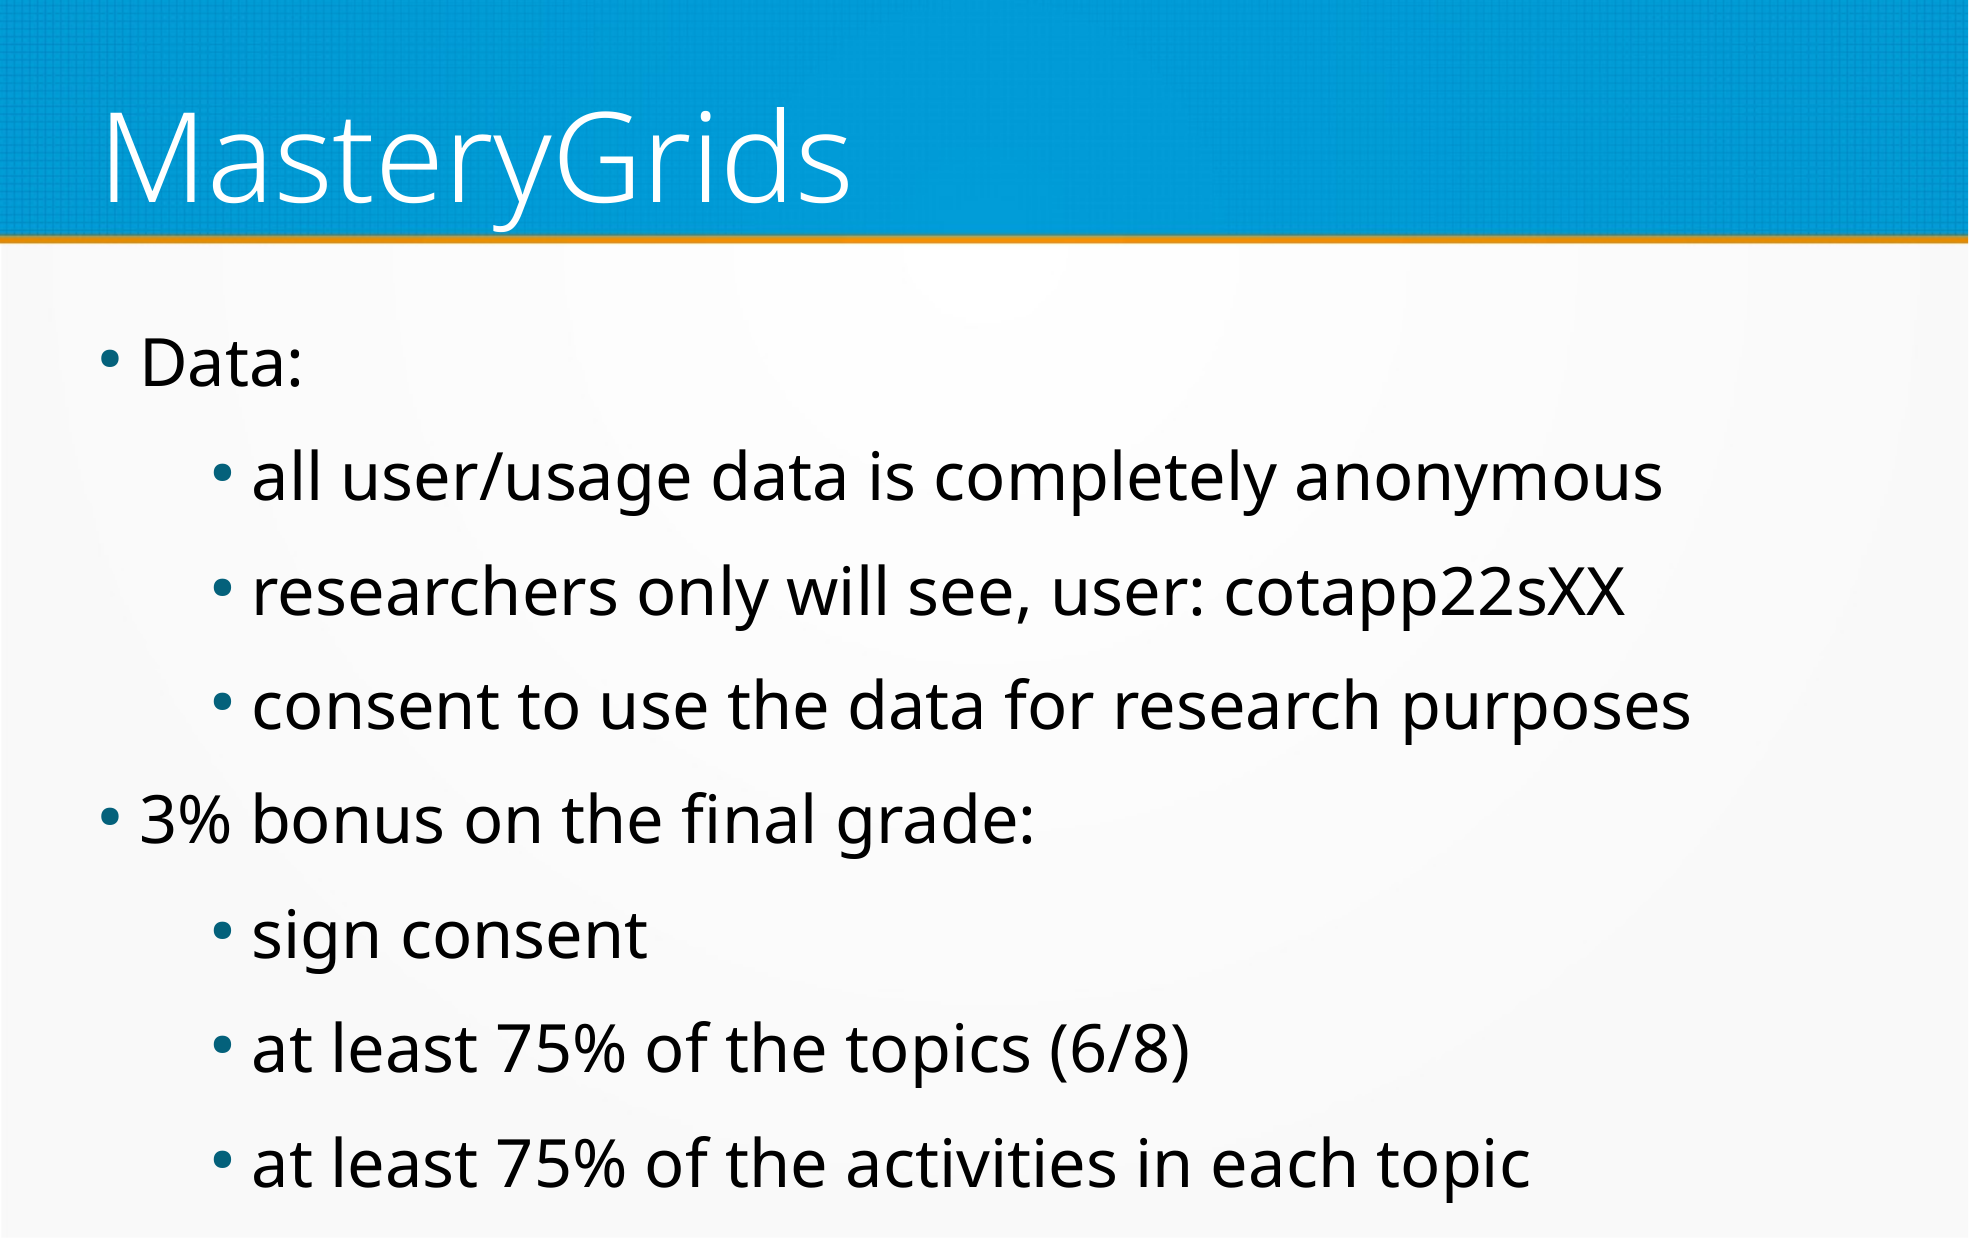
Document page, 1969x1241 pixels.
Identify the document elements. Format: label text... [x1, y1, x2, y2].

title MasteryGrids [98, 19, 1870, 228]
picture [0, 232, 1969, 1241]
list Data: all user/usage data is completely anonymous researchers only will see, user: cotapp22sXX consent to use the data for research purposes 3% bonus on the final grade: sign consent at least 75% of the topics (6/8) at least 75% of the activities in each topic [98, 315, 1860, 1103]
